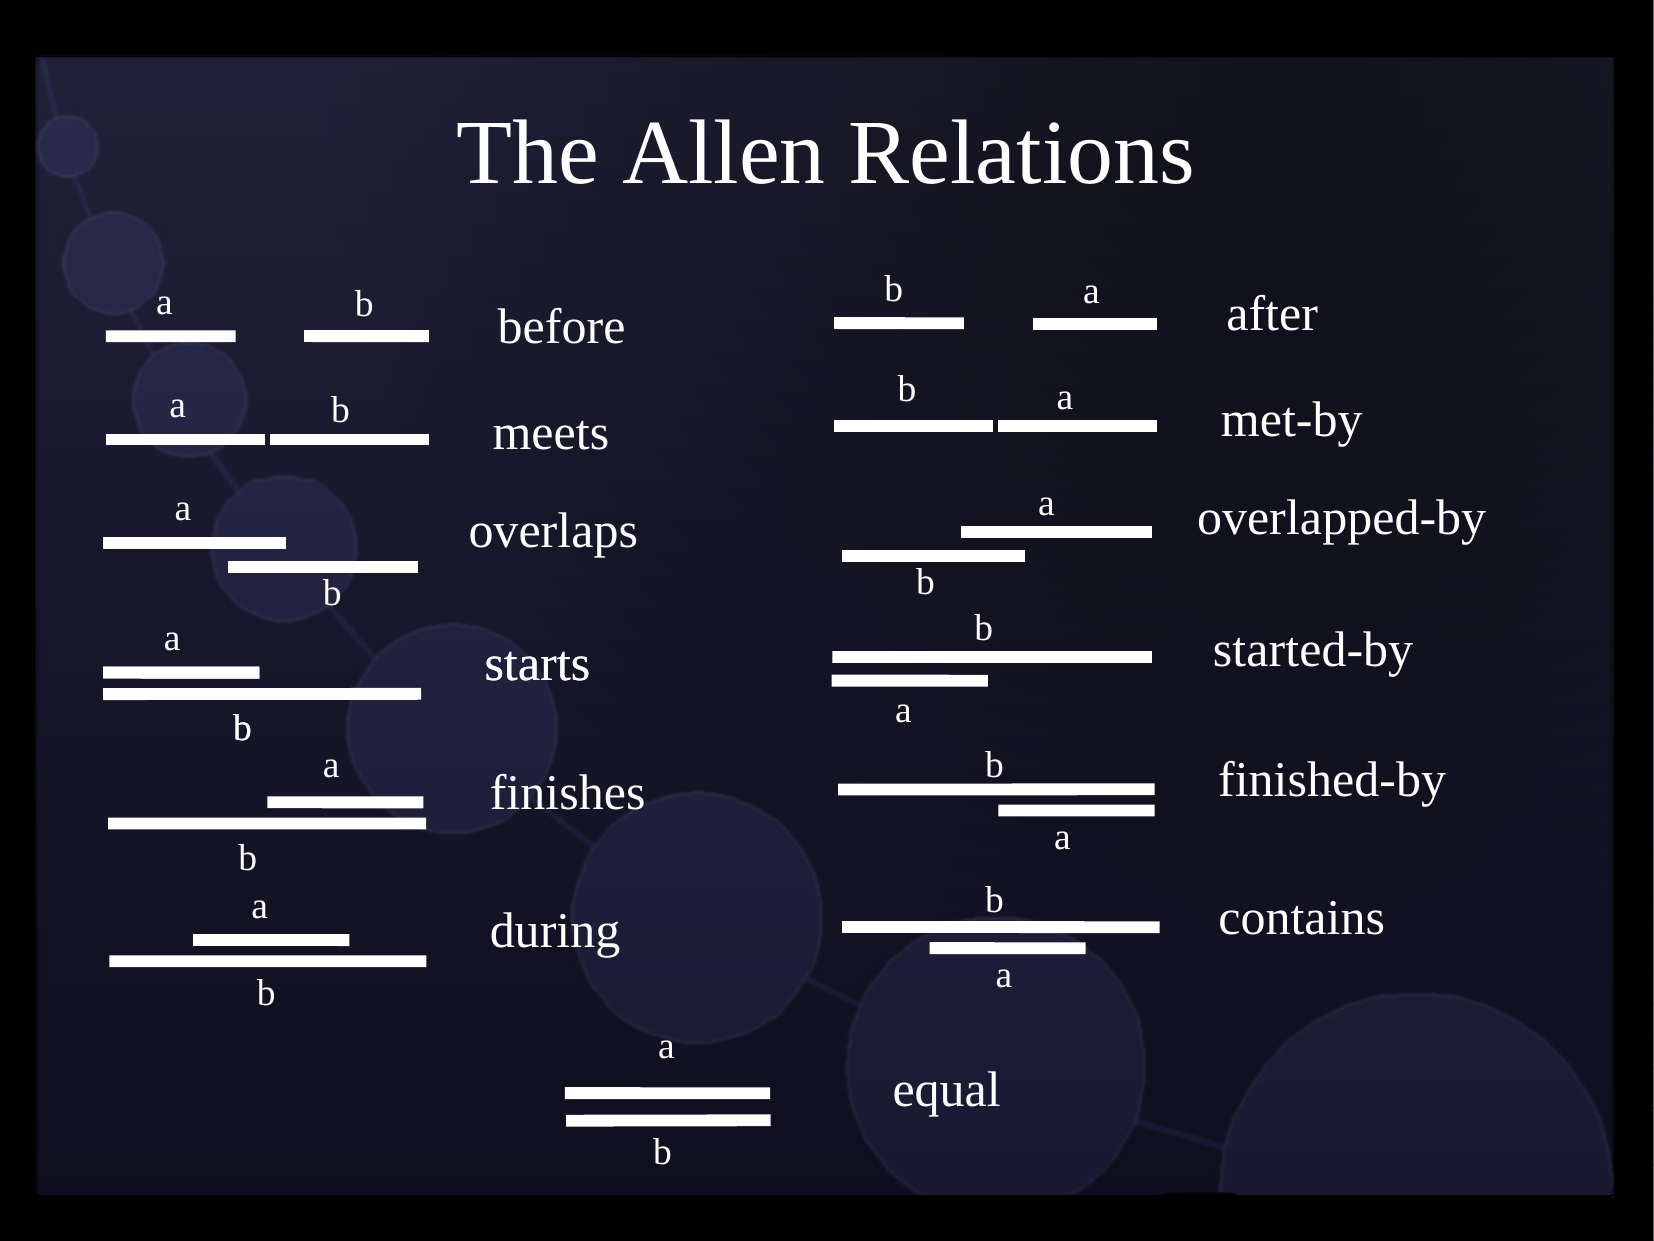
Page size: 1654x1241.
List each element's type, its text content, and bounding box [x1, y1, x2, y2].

text_box started-by [1212, 622, 1539, 681]
text_box b [916, 561, 949, 618]
text_box a [156, 280, 188, 337]
text_box meets [492, 405, 689, 464]
text_box before [497, 299, 665, 358]
text_box b [884, 267, 917, 324]
text_box b [985, 879, 1017, 936]
text_box overlaps [468, 503, 686, 562]
text_box overlapped-by [1196, 490, 1581, 549]
text_box equal [892, 1061, 1089, 1121]
text_box a [1054, 815, 1086, 861]
text_box a [658, 1025, 690, 1081]
text_box b [256, 971, 288, 1018]
text_box a [1083, 270, 1115, 316]
text_box a [1038, 482, 1064, 528]
text_box a [322, 744, 355, 800]
text_box b [238, 836, 270, 882]
text_box contains [1218, 889, 1536, 949]
text_box a [1056, 376, 1088, 422]
text_box during [489, 903, 686, 962]
text_box b [322, 572, 349, 618]
text_box a [895, 688, 927, 734]
text_box met-by [1220, 392, 1417, 451]
text_box b [331, 389, 363, 435]
text_box a [174, 487, 207, 544]
text_box b [985, 744, 1017, 800]
text_box finished-by [1218, 752, 1581, 811]
text_box b [897, 368, 930, 425]
text_box a [163, 617, 196, 666]
text_box b [653, 1130, 685, 1177]
text_box b [354, 283, 386, 329]
text_box b [233, 707, 265, 753]
picture [0, 0, 1654, 1241]
text_box a [251, 884, 284, 941]
text_box starts [484, 635, 681, 694]
text_box a [995, 953, 1022, 999]
text_box a [169, 384, 202, 440]
title The Allen Relations [120, 48, 1533, 257]
text_box after [1226, 286, 1423, 345]
text_box b [974, 606, 1007, 663]
text_box finishes [489, 765, 686, 824]
